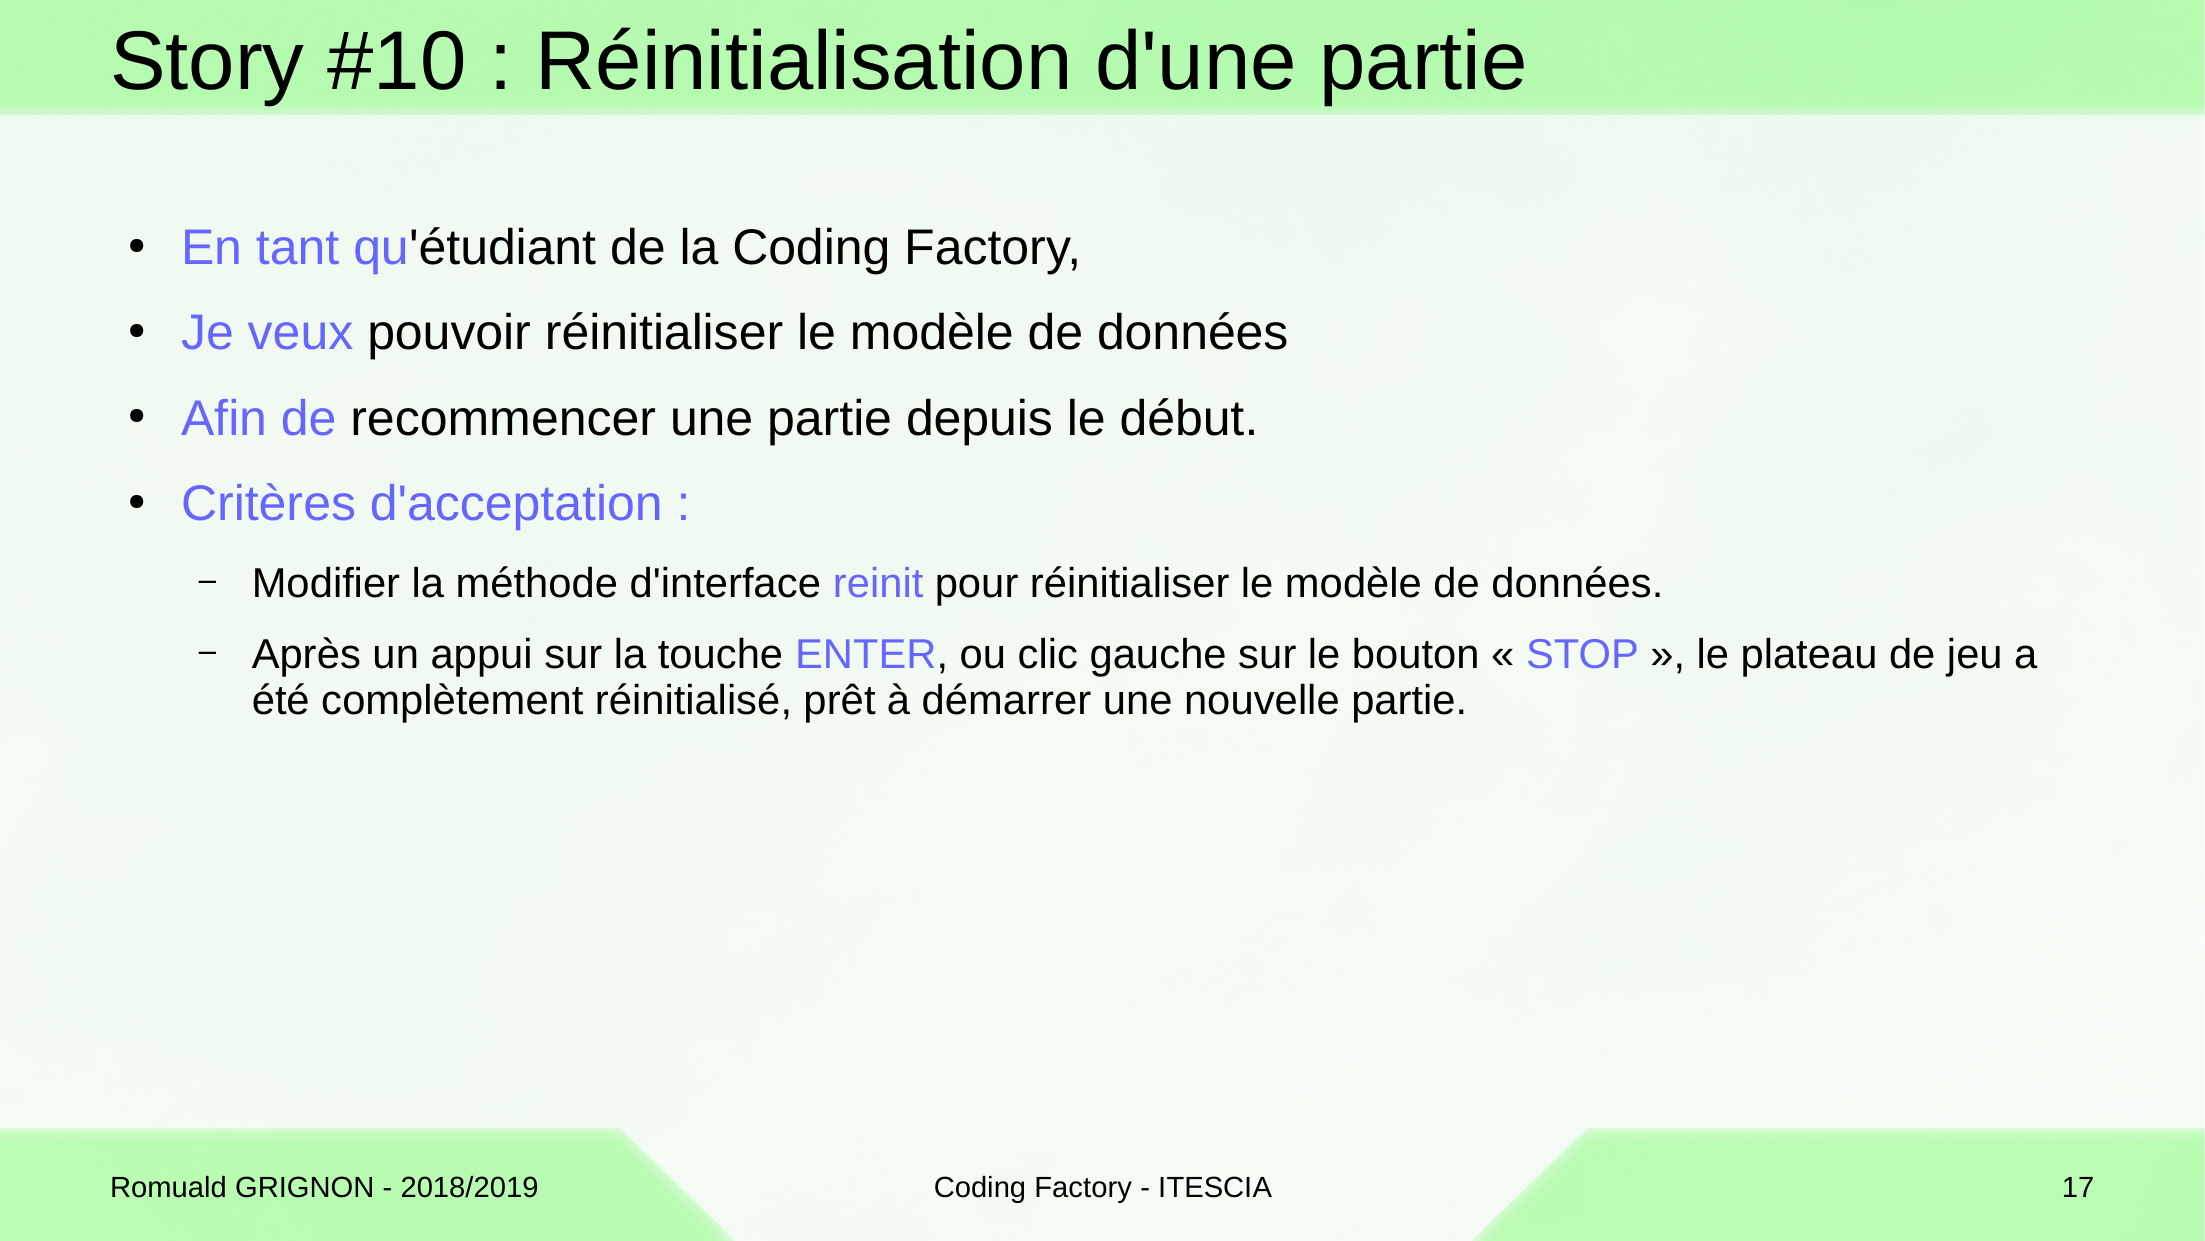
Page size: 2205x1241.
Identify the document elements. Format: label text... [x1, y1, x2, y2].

picture [0, 0, 2205, 1241]
list En tant qu'étudiant de la Coding Factory, Je veux pouvoir réinitialiser le modèle de données Afin de recommencer une partie depuis le début. Critères d'acceptation : Modifier la méthode d'interface reinit pour réinitialiser le modèle de données. Après un appui sur la touche ENTER, ou clic gauche sur le bouton « STOP », le plateau de jeu a été complètement réinitialisé, prêt à démarrer une nouvelle partie. [110, 290, 2095, 1109]
title Story #10 : Réinitialisation d'une partie [110, 49, 2095, 257]
